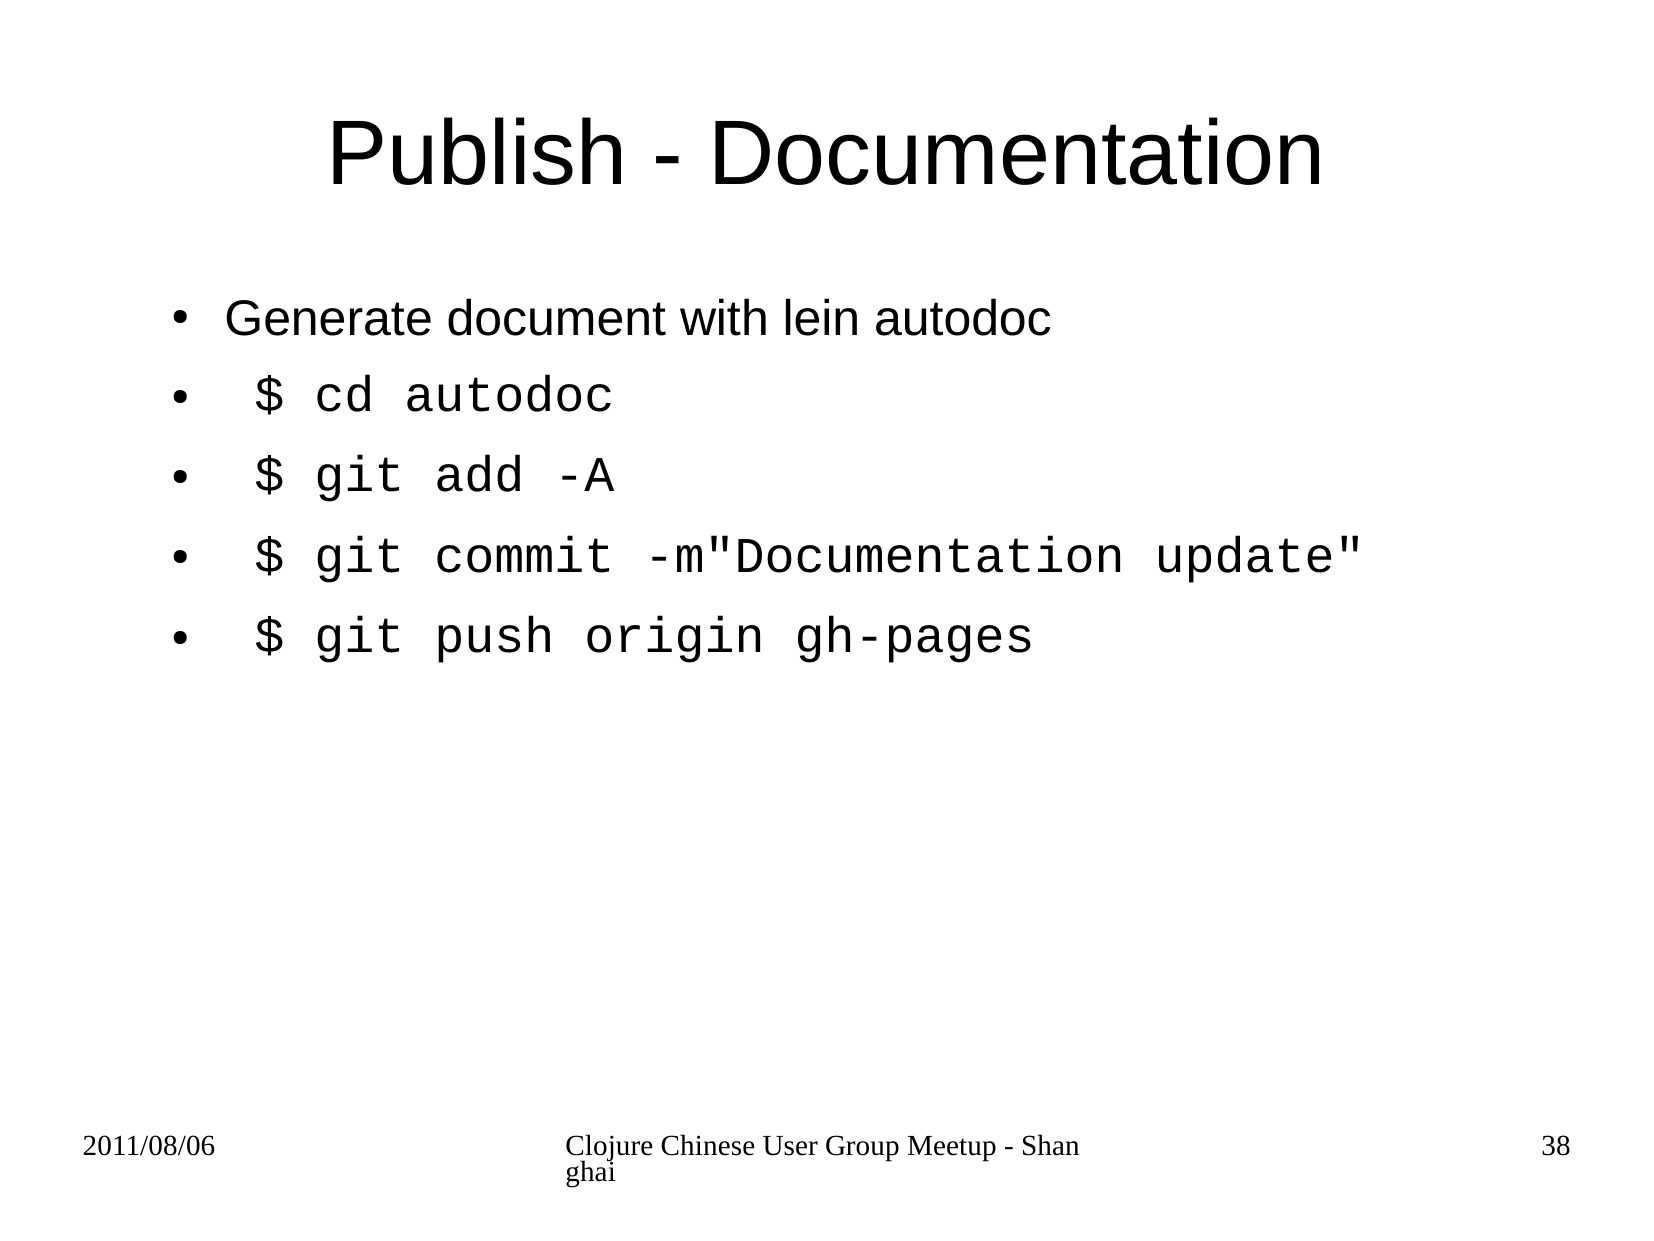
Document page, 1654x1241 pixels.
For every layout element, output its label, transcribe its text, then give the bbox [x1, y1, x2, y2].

title Publish - Documentation [82, 49, 1571, 257]
list Generate document with lein autodoc $ cd autodoc $ git add -A $ git commit -m"Documentation update" $ git push origin gh-pages [82, 290, 1571, 1109]
